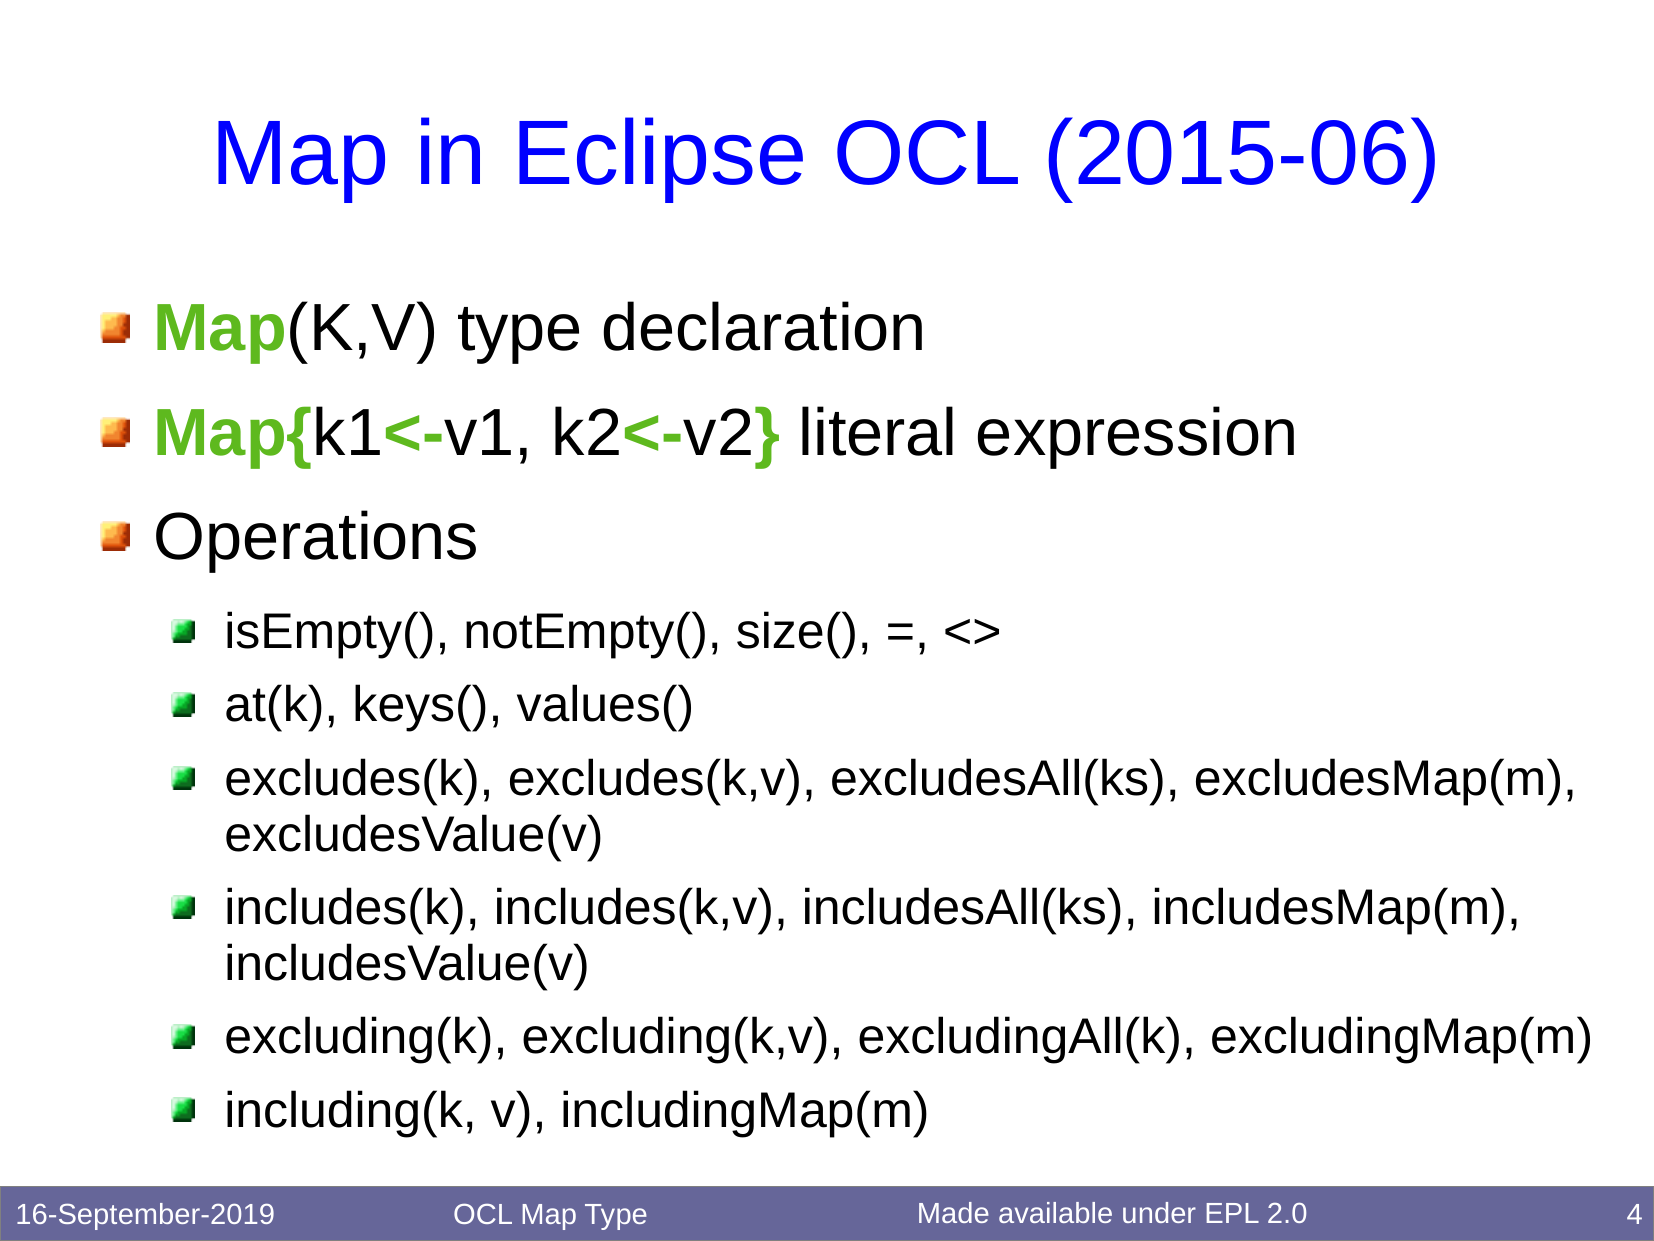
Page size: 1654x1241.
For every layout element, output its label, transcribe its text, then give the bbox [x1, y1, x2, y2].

title Map in Eclipse OCL (2015-06) [82, 49, 1571, 257]
list Map(K,V) type declaration Map{k1<-v1, k2<-v2} literal expression Operations isEmpty(), notEmpty(), size(), =, <> at(k), keys(), values() excludes(k), excludes(k,v), excludesAll(ks), excludesMap(m), excludesValue(v) includes(k), includes(k,v), includesAll(ks), includesMap(m), includesValue(v) excluding(k), excluding(k,v), excludingAll(k), excludingMap(m) including(k, v), includingMap(m) [82, 290, 1622, 1184]
